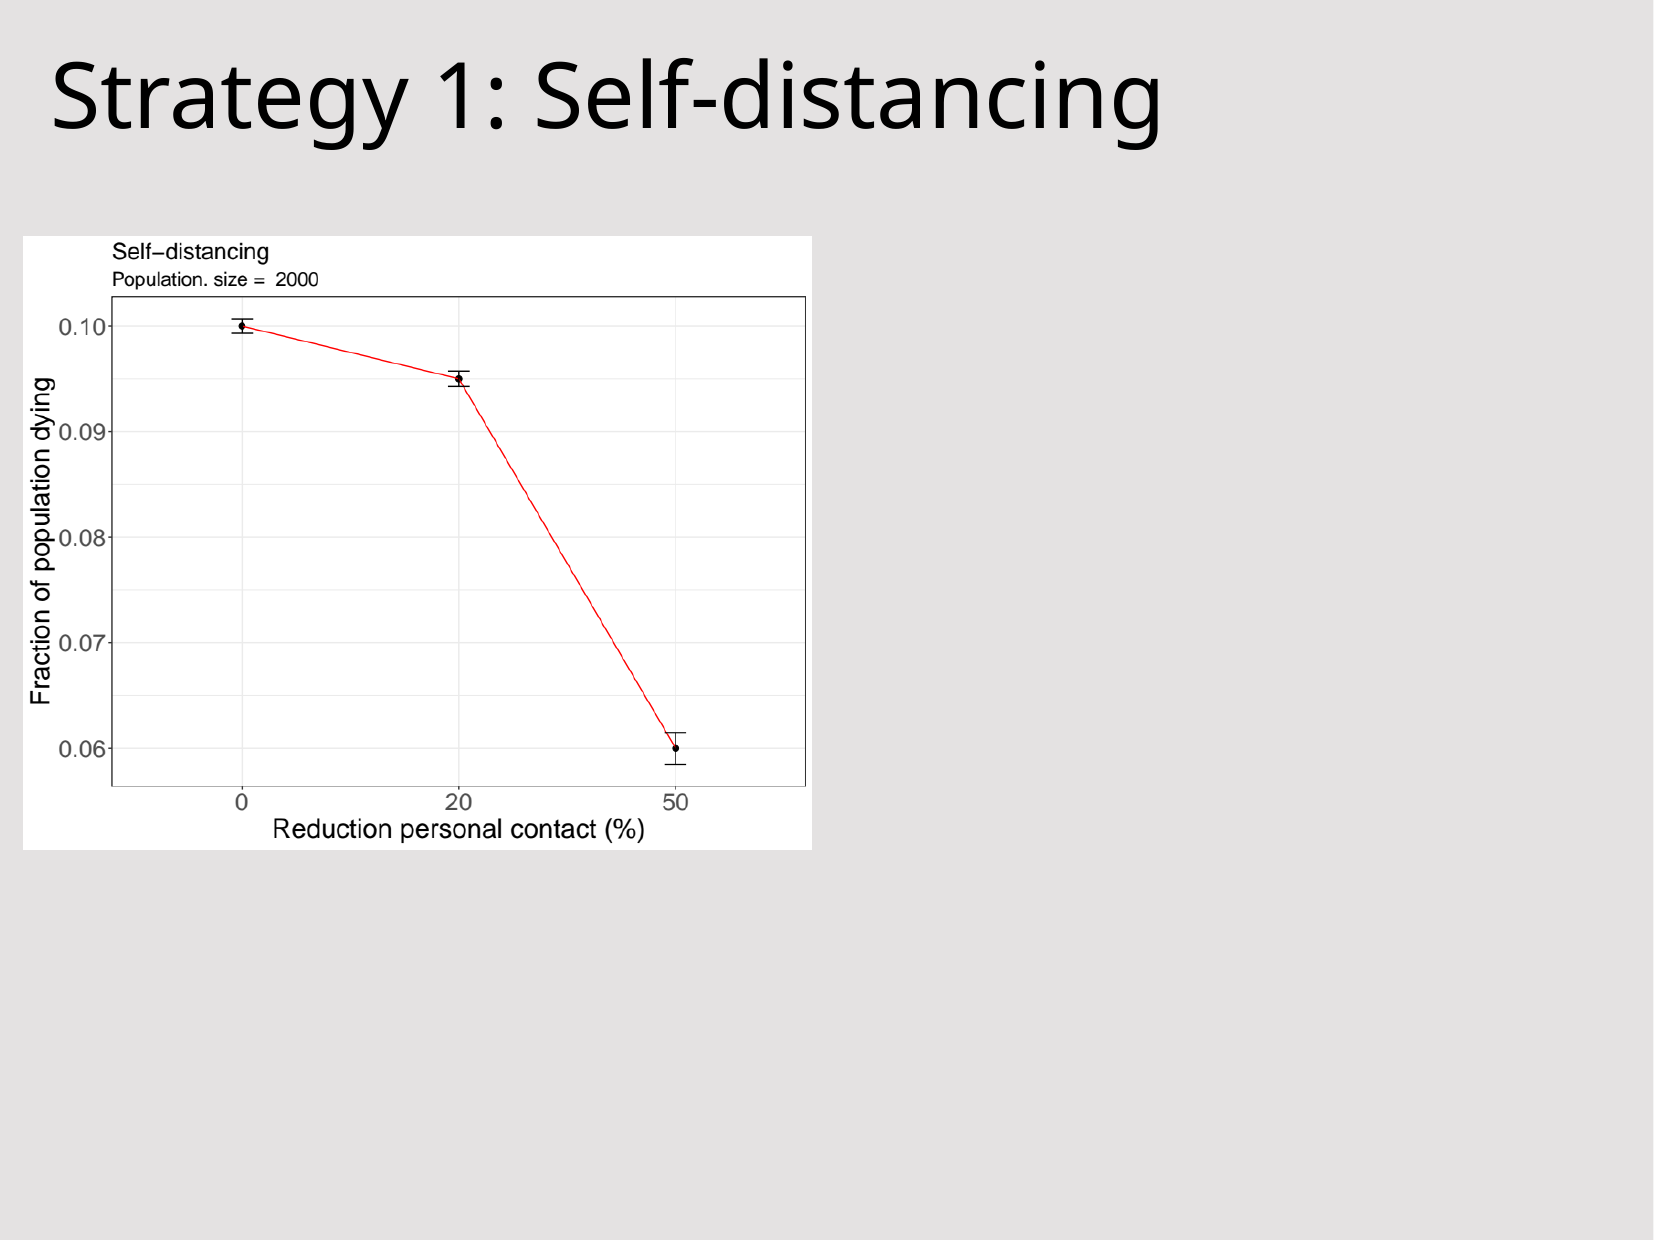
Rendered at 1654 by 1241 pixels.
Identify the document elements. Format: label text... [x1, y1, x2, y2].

text_box Strategy 1: Self-distancing [35, 23, 1300, 146]
picture [23, 236, 812, 850]
